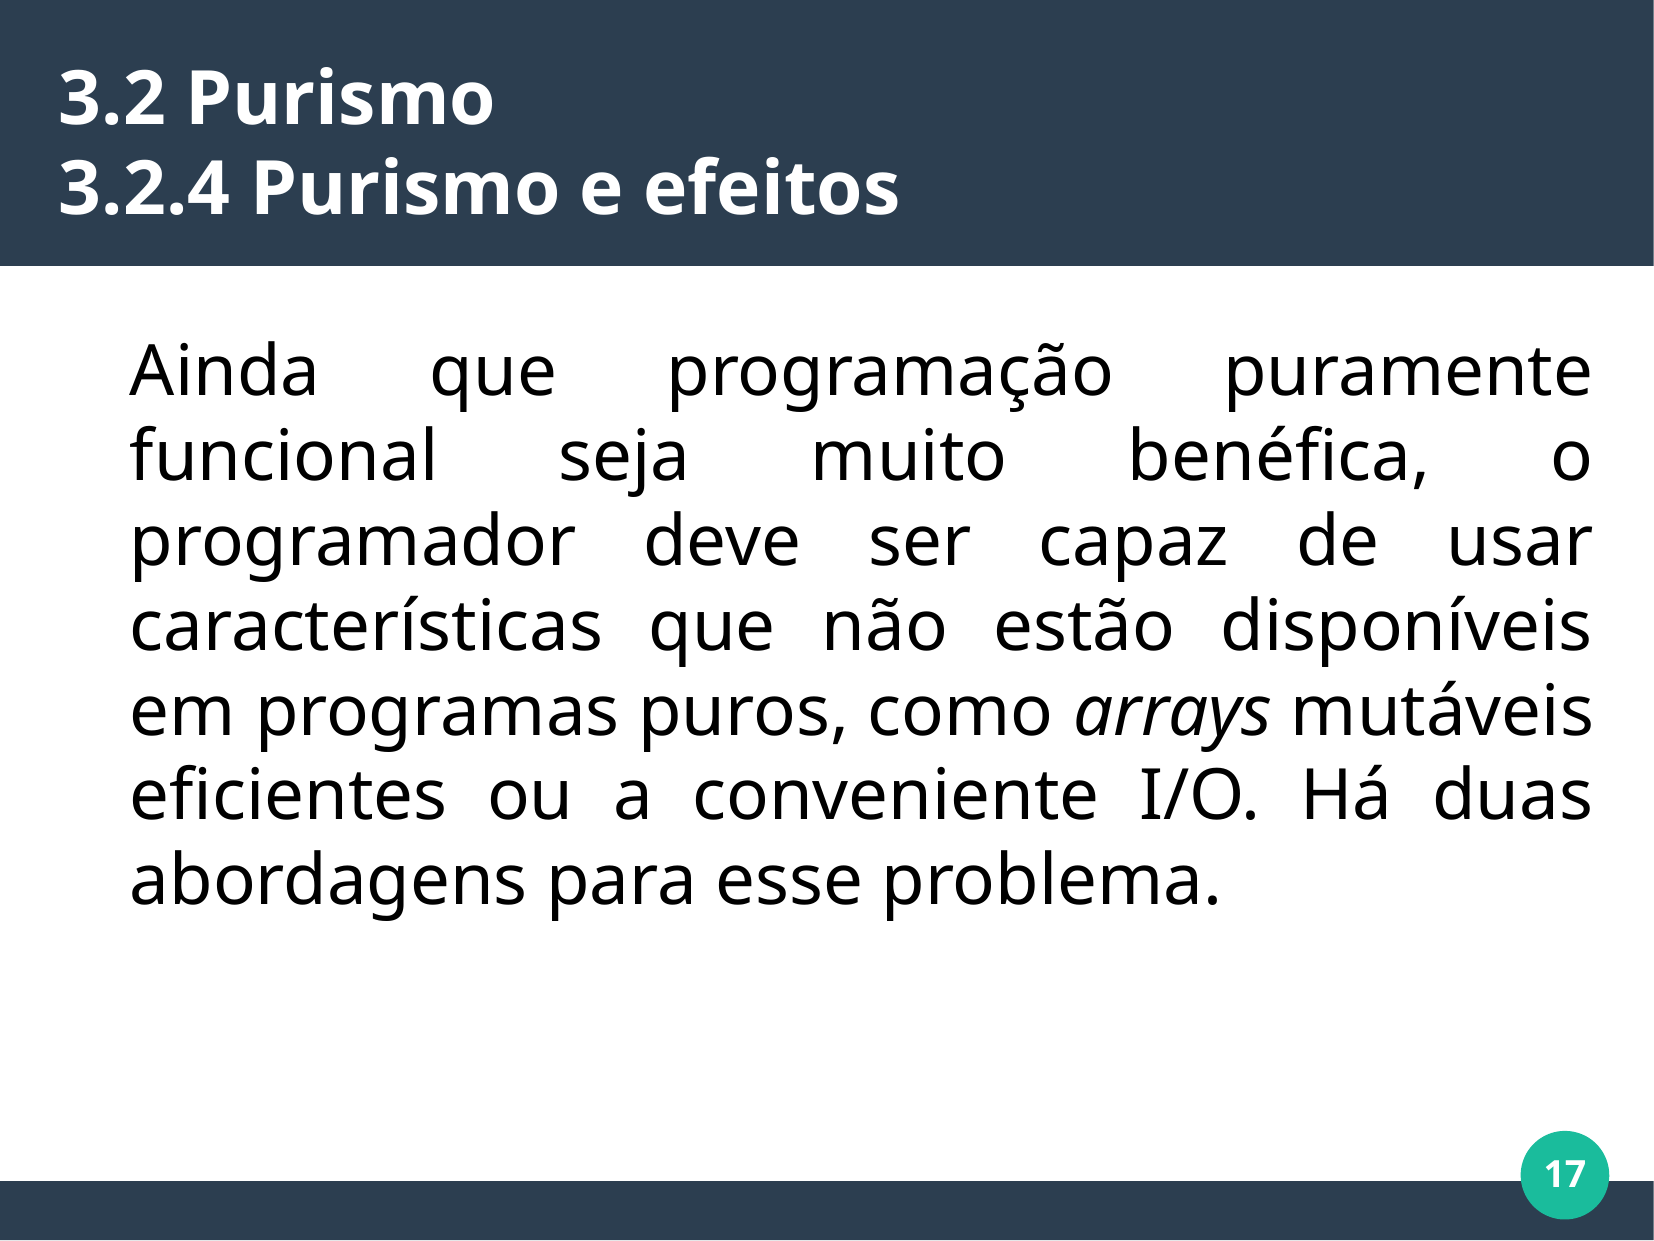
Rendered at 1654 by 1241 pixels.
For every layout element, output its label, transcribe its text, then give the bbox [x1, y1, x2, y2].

list Ainda que programação puramente funcional seja muito benéfica, o programador deve ser capaz de usar características que não estão disponíveis em programas puros, como arrays mutáveis eficientes ou a conveniente I/O. Há duas abordagens para esse problema. [59, 324, 1595, 1152]
text_box <número> [1505, 1116, 1625, 1235]
title 3.2 Purismo 3.2.4 Purismo e efeitos [59, 49, 1595, 207]
